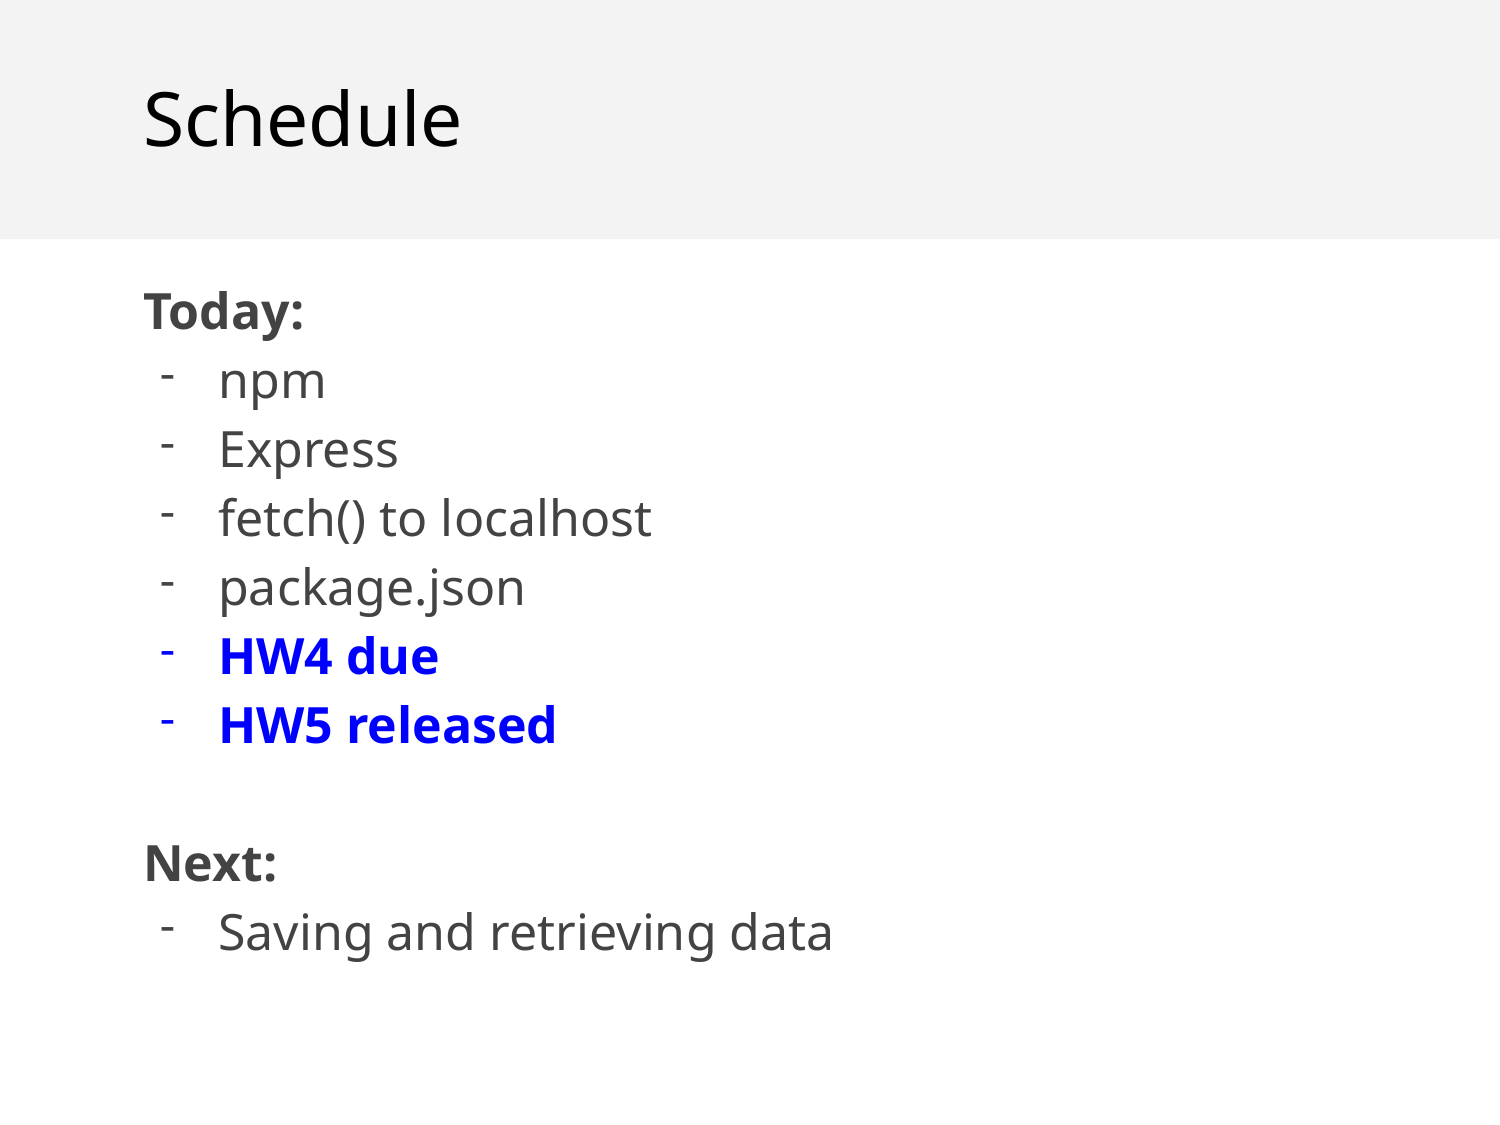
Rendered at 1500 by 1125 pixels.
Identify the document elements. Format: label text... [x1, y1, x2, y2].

title Schedule [128, 56, 1372, 183]
list Today: npm Express fetch() to localhost package.json HW4 due HW5 released Next: Saving and retrieving data [128, 255, 1372, 1074]
